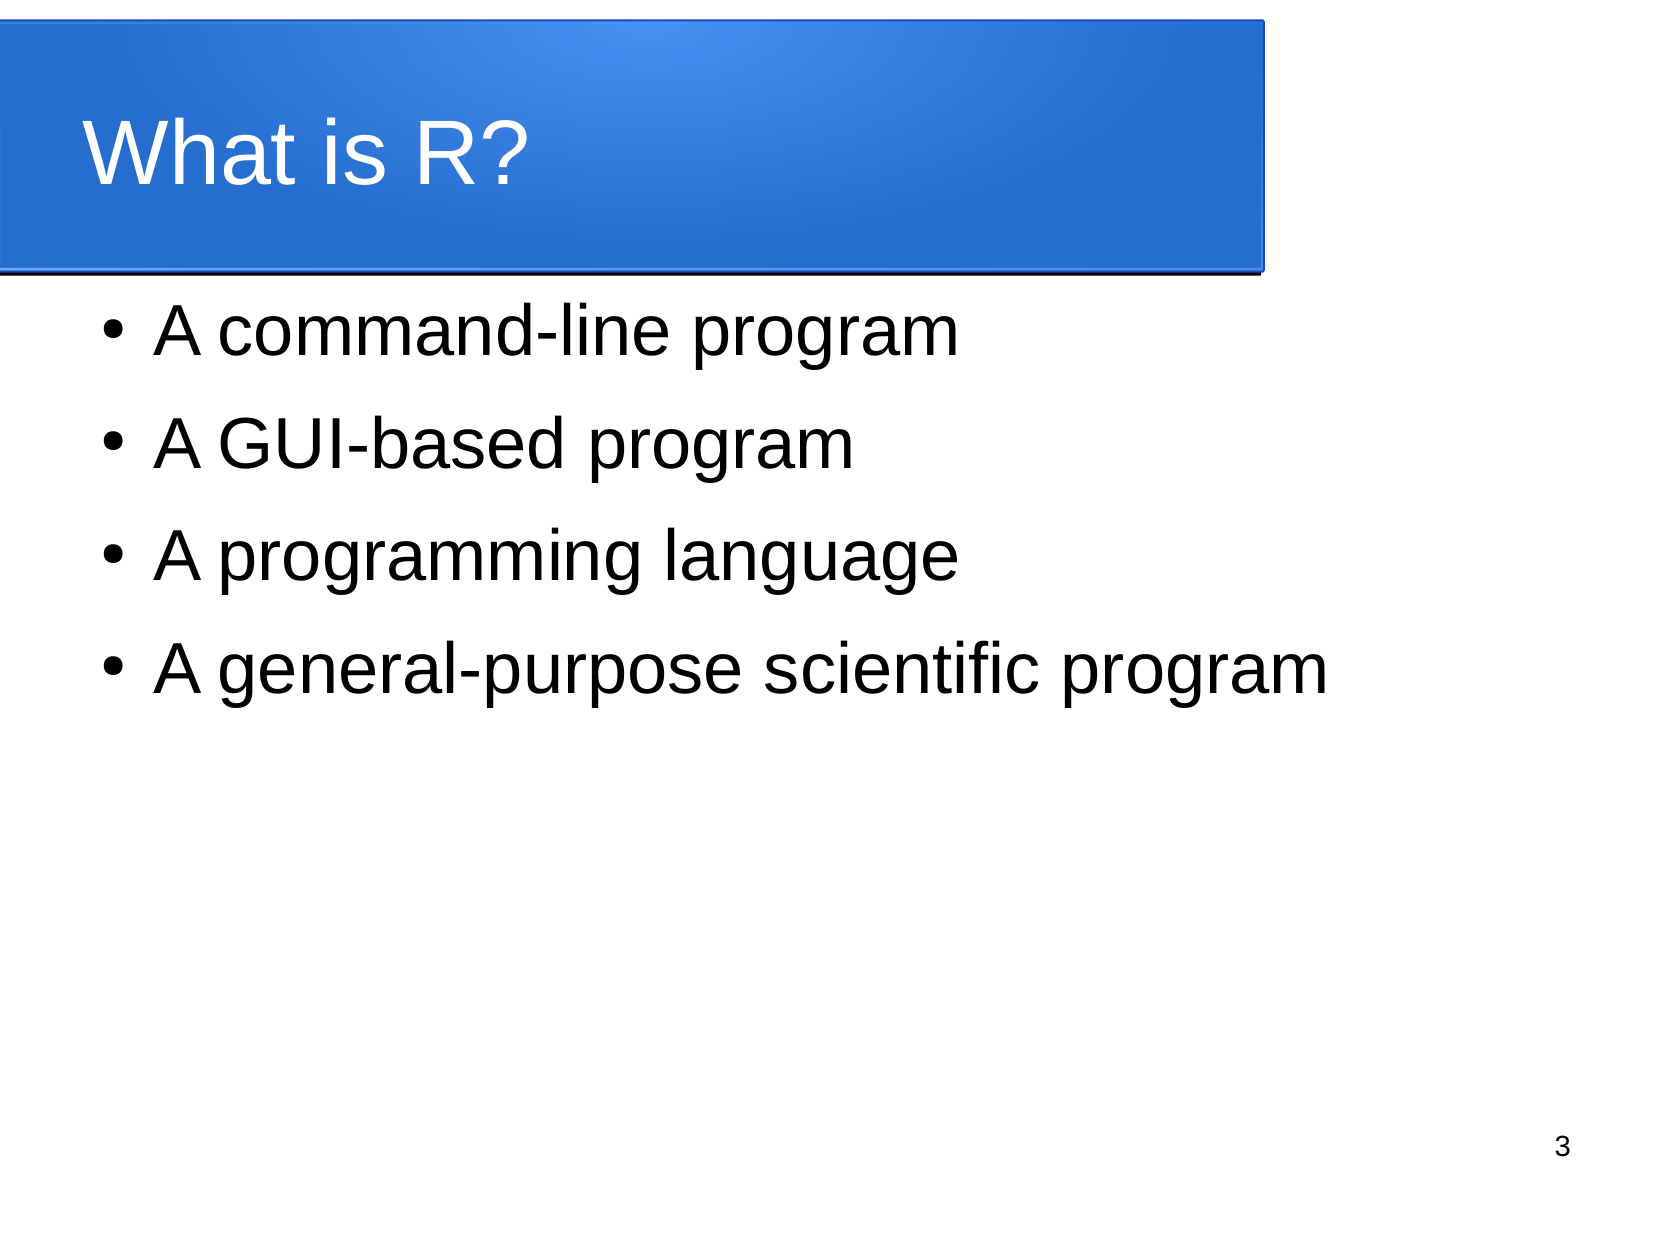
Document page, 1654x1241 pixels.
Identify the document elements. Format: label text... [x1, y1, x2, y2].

list A command-line program A GUI-based program A programming language A general-purpose scientific program [82, 290, 1538, 1099]
title What is R? [82, 49, 1571, 257]
